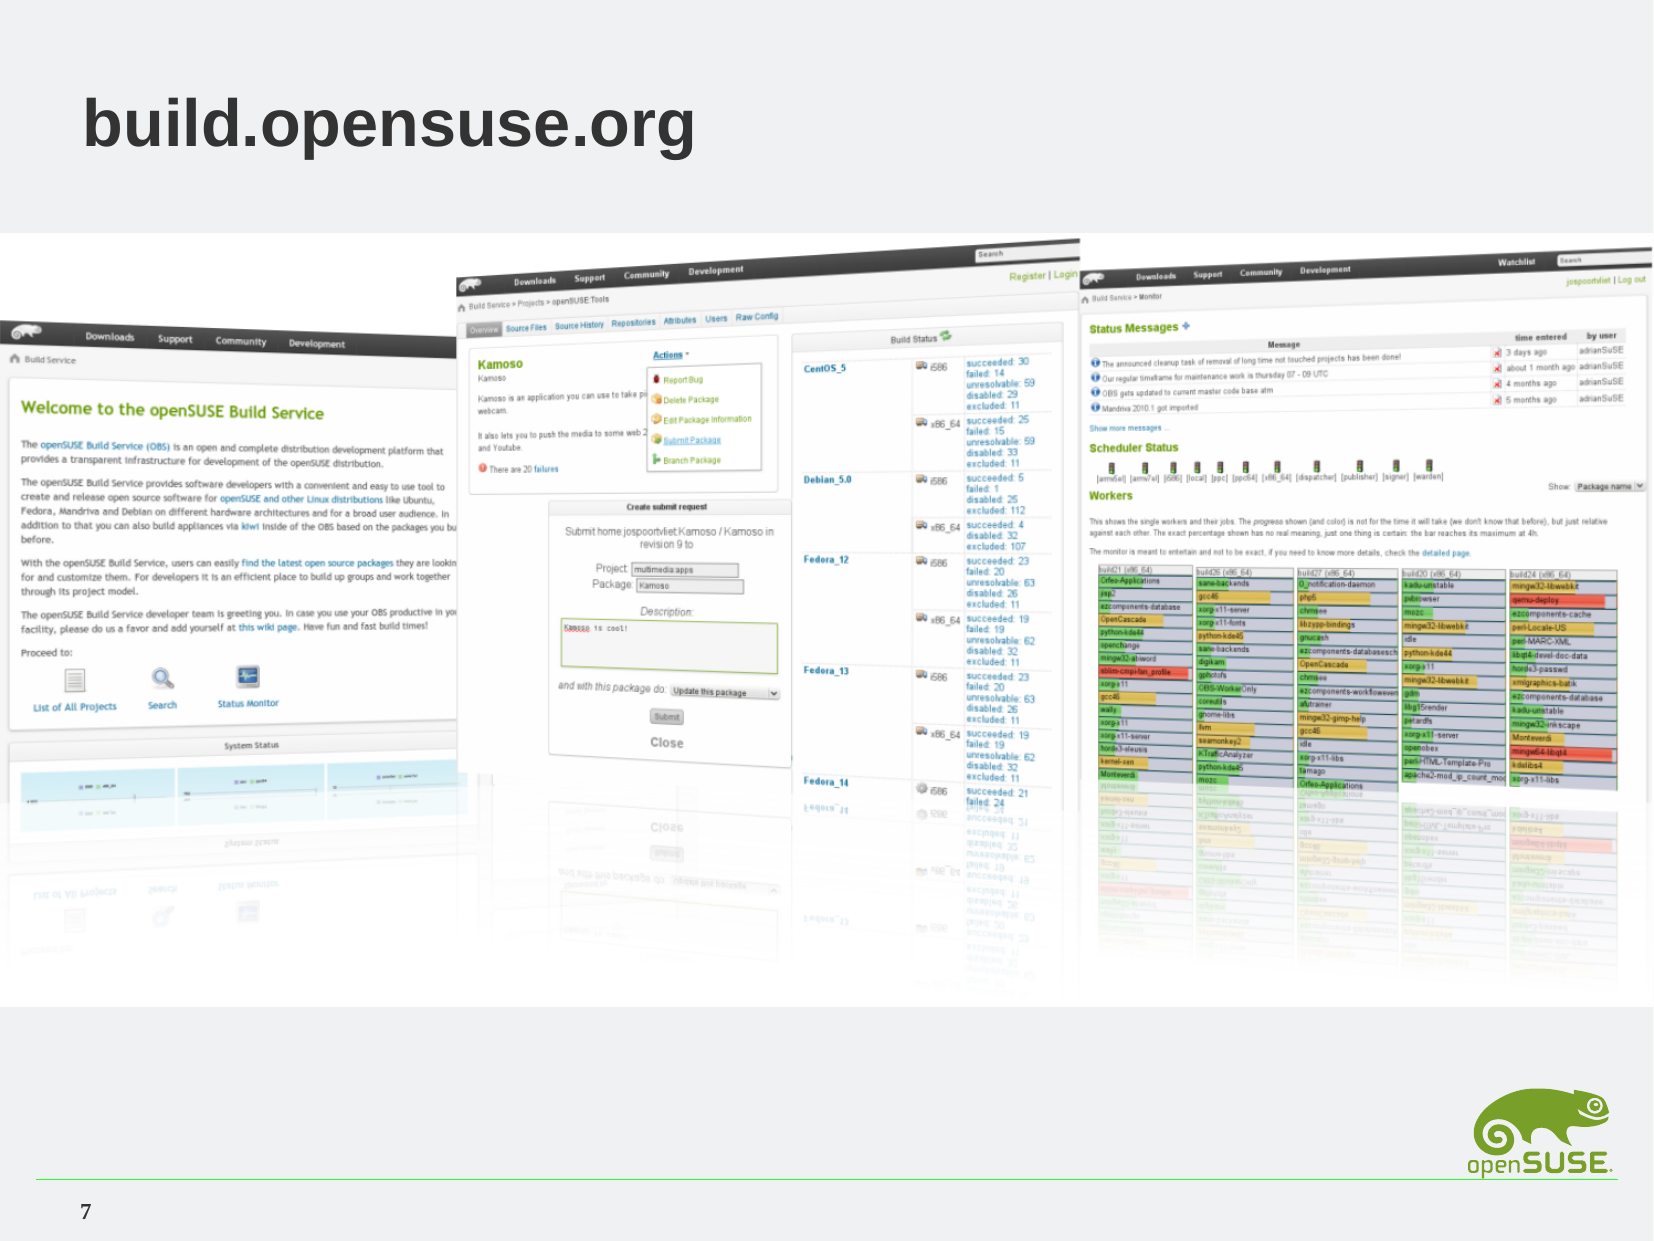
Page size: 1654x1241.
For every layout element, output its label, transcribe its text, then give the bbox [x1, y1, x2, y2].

title build.opensuse.org [82, 49, 1571, 198]
picture [0, 0, 1654, 1241]
